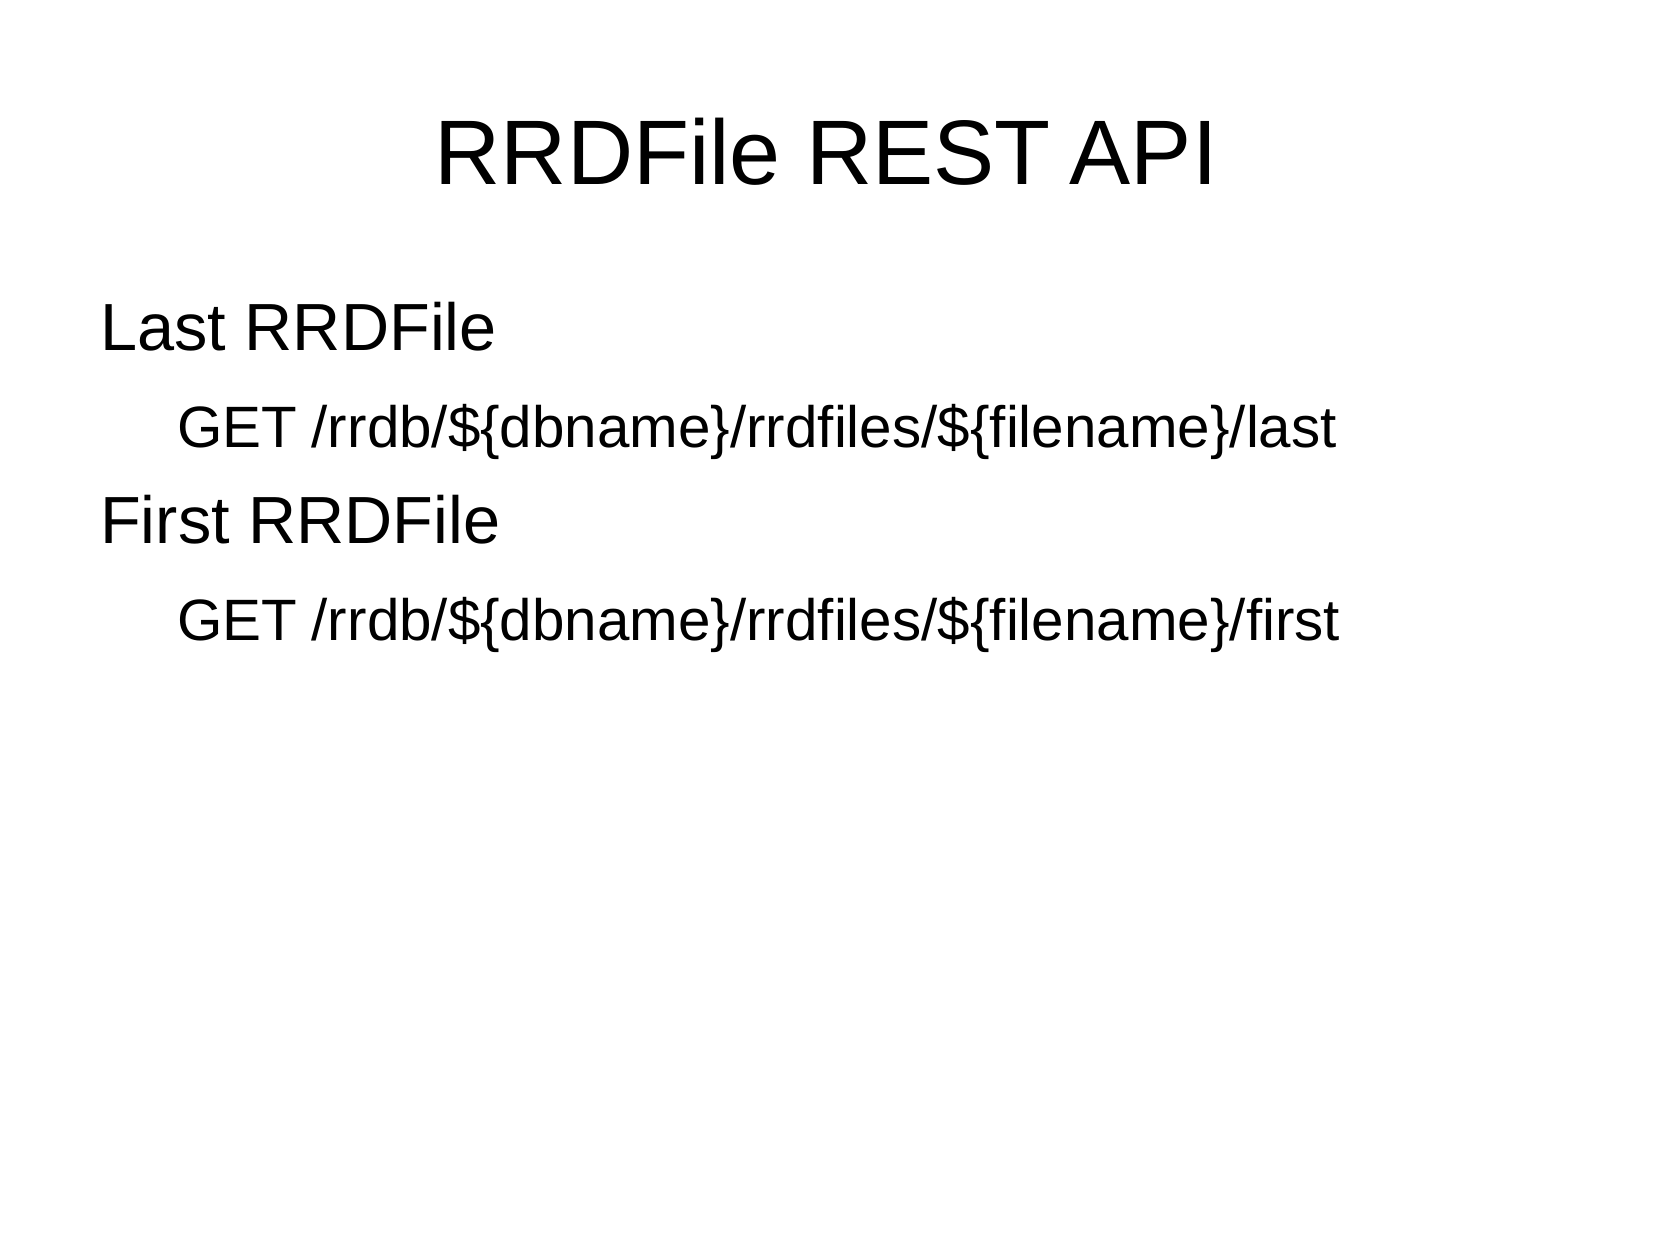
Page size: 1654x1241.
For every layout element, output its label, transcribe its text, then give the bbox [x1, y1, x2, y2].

title RRDFile REST API [82, 56, 1571, 250]
list Last RRDFile GET /rrdb/${dbname}/rrdfiles/${filename}/last First RRDFile GET /rrdb/${dbname}/rrdfiles/${filename}/first [82, 290, 1571, 1094]
